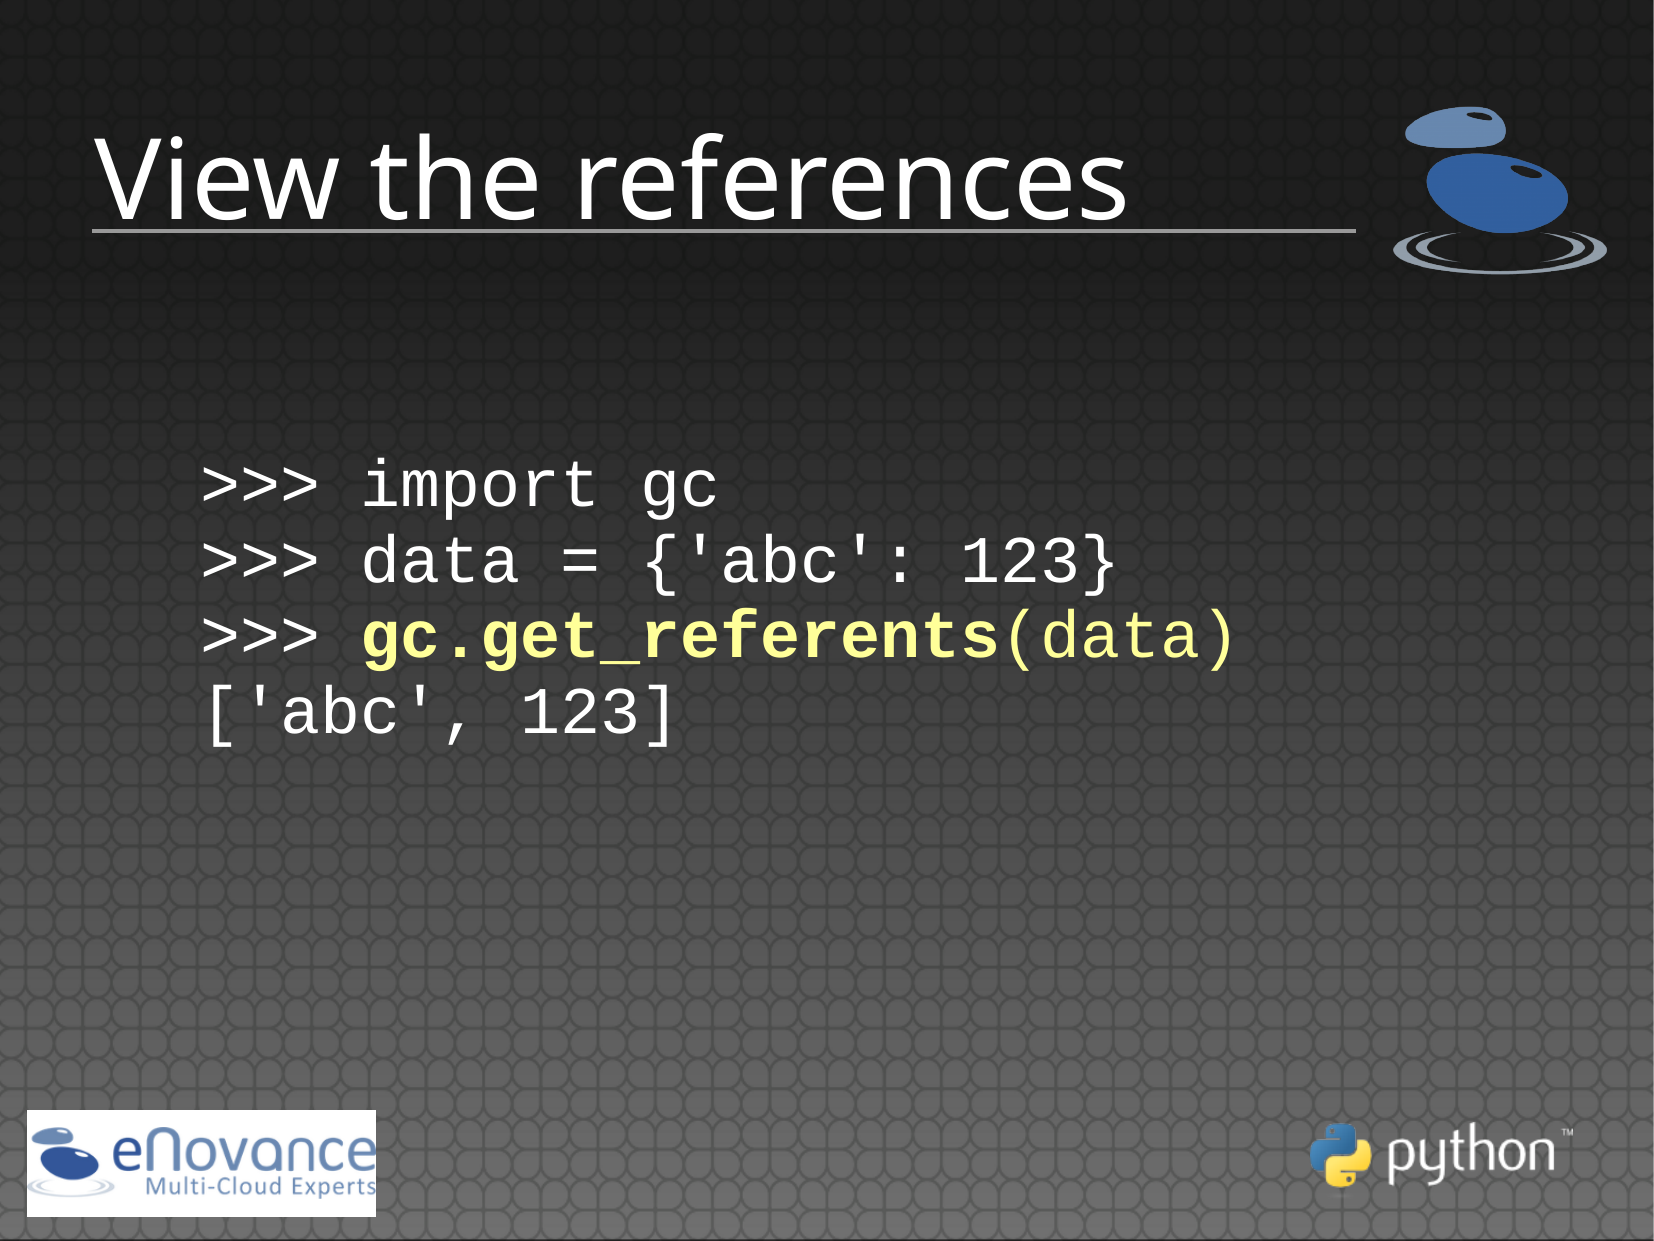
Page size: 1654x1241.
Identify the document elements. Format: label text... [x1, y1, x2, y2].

list >>> import gc >>> data = {'abc': 123} >>> gc.get_referents(data) ['abc', 123] [200, 451, 1612, 1011]
title View the references [94, 100, 1426, 251]
picture [0, 0, 1654, 1241]
